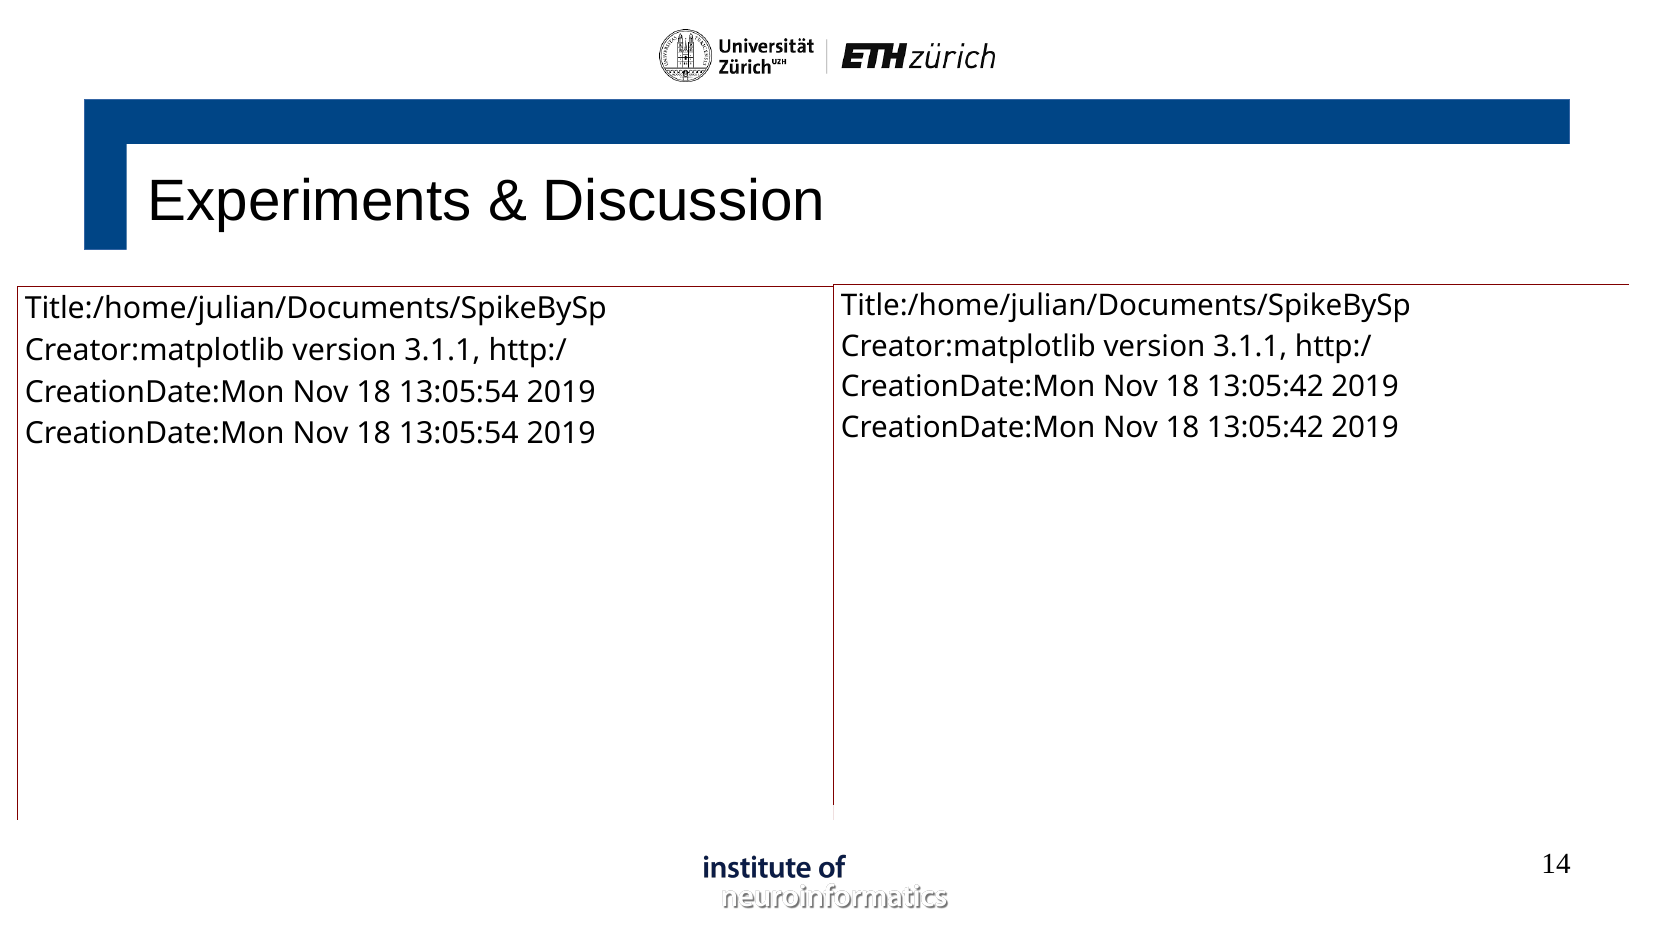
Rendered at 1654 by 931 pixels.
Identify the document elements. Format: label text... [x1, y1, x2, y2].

picture [659, 29, 995, 82]
picture [15, 281, 1629, 820]
title Experiments & Discussion [147, 159, 1175, 243]
picture [702, 852, 951, 911]
